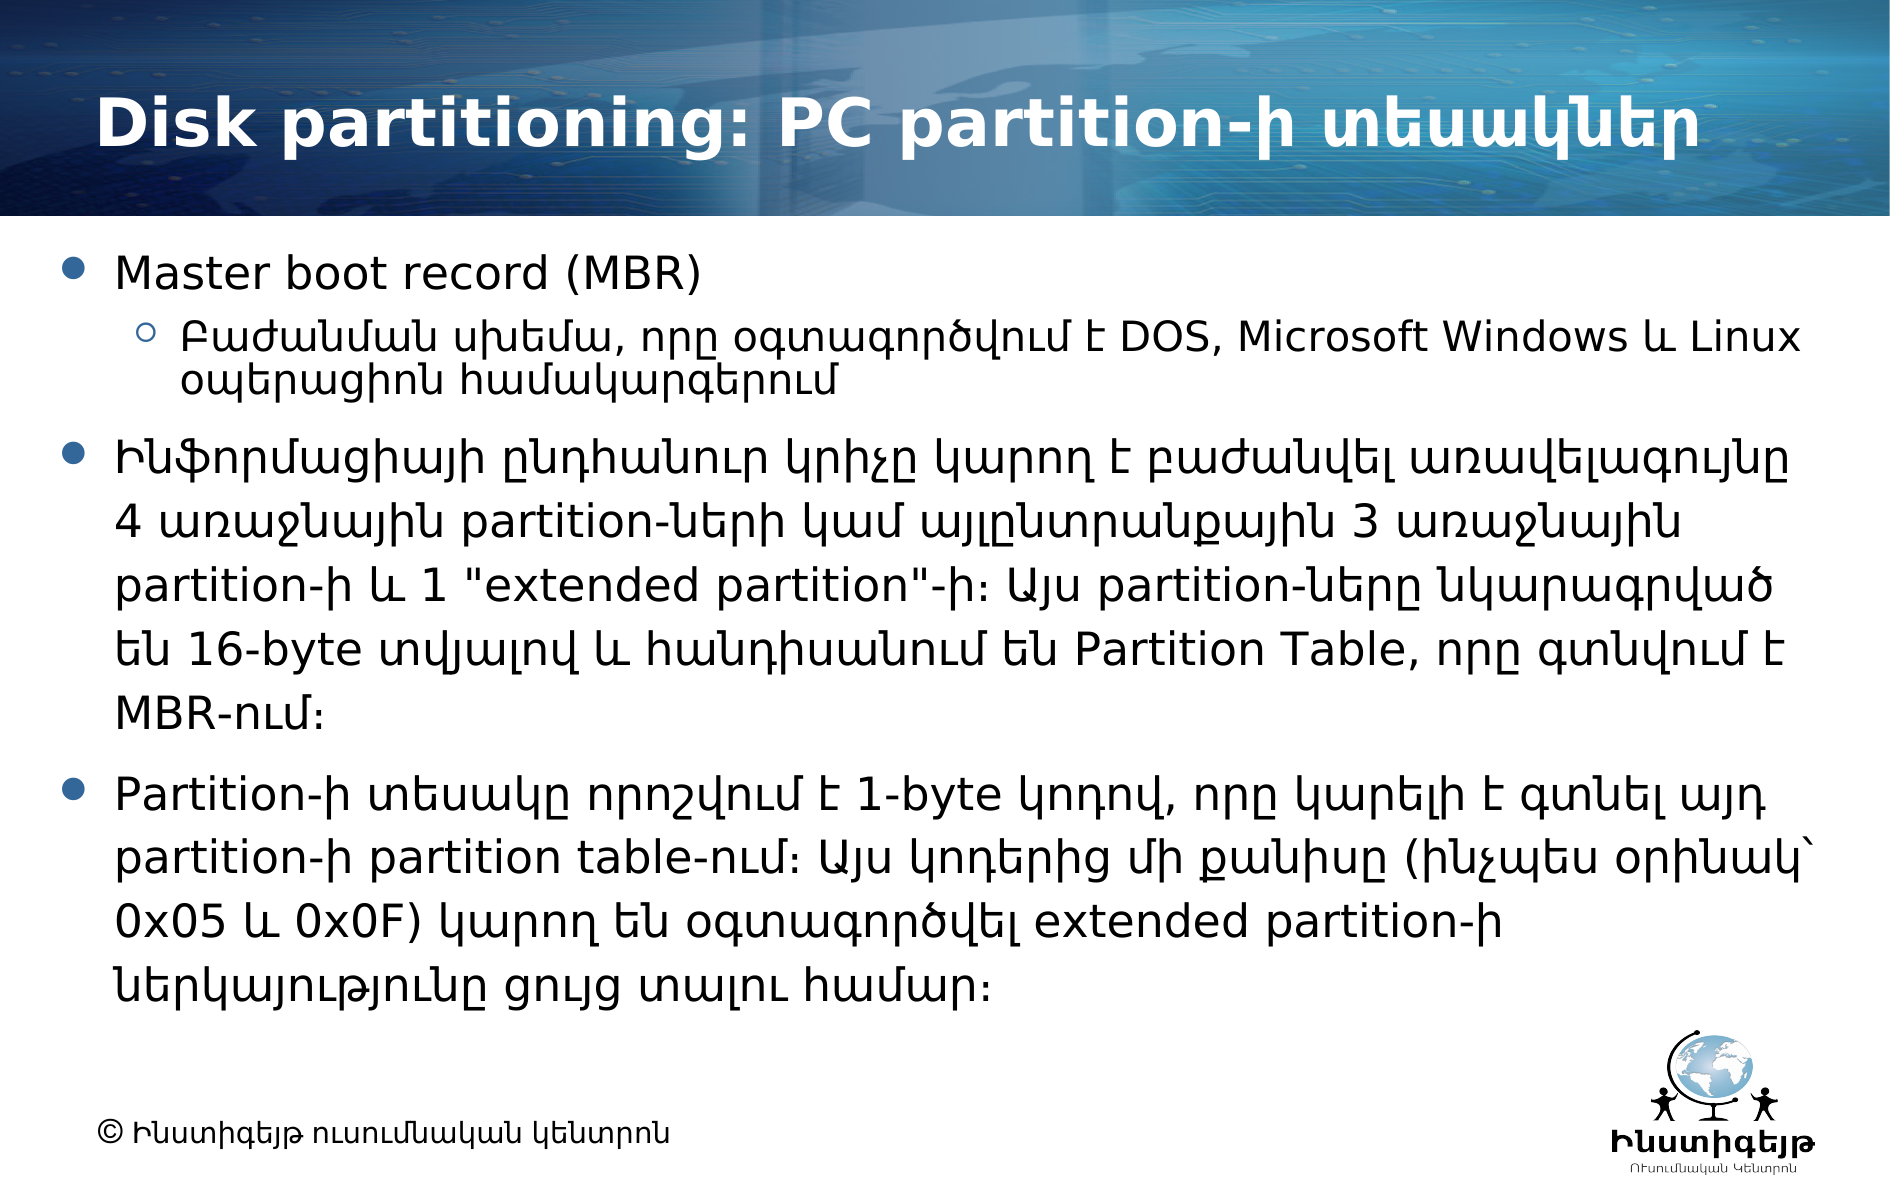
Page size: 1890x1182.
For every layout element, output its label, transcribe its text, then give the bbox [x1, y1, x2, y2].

picture [1612, 1030, 1815, 1175]
list Master boot record (MBR) Բաժանման սխեմա, որը օգտագործվում է DOS, Microsoft Windows և Linux օպերացիոն համակարգերում Ինֆորմացիայի ընդհանուր կրիչը կարող է բաժանվել առավելագույնը 4 առաջնային partition-ների կամ այլընտրանքային 3 առաջնային partition-ի և 1 "extended partition"-ի։ Այս partition-ները նկարագրված են 16-byte տվյալով և հանդիսանում են Partition Table, որը գտնվում է MBR-ում։ Partition-ի տեսակը որոշվում է 1-byte կոդով, որը կարելի է գտնել այդ partition-ի partition table-ում։ Այս կոդերից մի քանիսը (ինչպես օրինակ՝ 0x05 և 0x0F) կարող են օգտագործվել extended partition-ի ներկայությունը ցույց տալու համար։ [59, 236, 1831, 1002]
picture [0, 0, 1890, 216]
title Disk partitioning: PC partition-ի տեսակներ [94, 54, 1793, 210]
